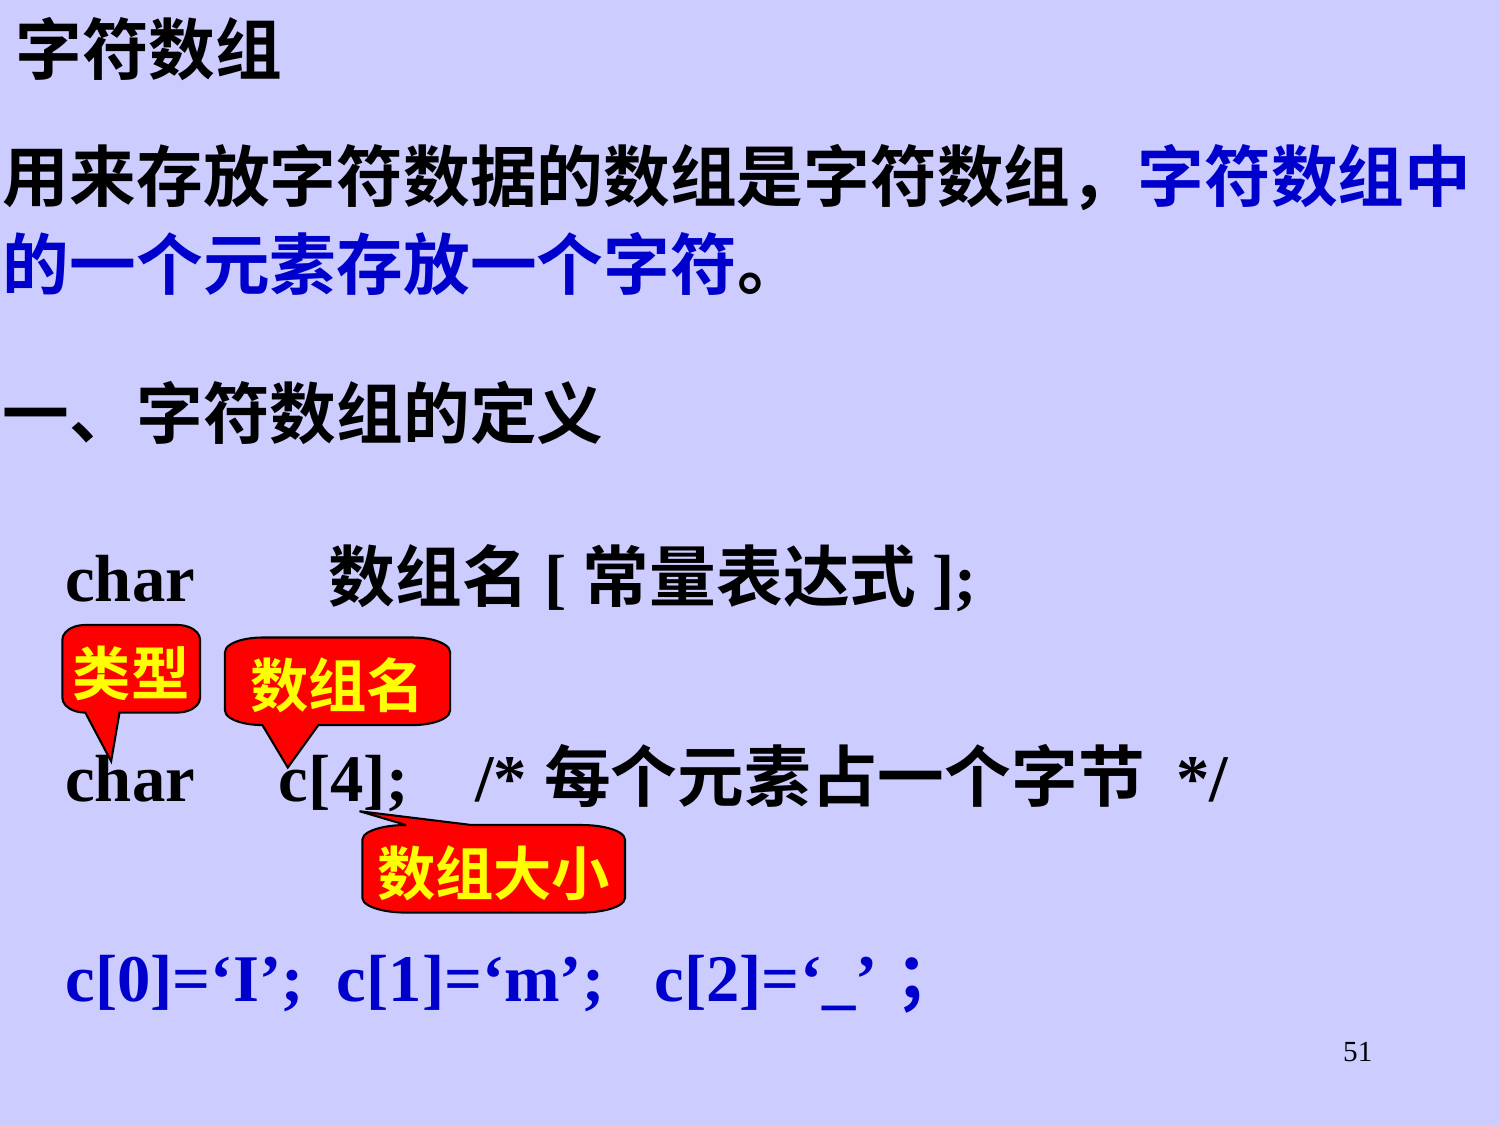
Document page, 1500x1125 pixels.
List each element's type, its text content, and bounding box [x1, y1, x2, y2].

text_box 数组大小 [359, 811, 625, 913]
text_box 字符数组 [0, 0, 298, 96]
text_box 一、字符数组的定义 [0, 362, 1500, 455]
text_box 用来存放字符数据的数组是字符数组，字符数组中的一个元素存放一个字符。 [0, 124, 1500, 305]
text_box <编号> [1074, 1025, 1388, 1101]
text_box 数组名 [225, 637, 451, 768]
text_box char 数组名[常量表达式]; [62, 525, 1101, 617]
text_box char c[4]; /*每个元素占一个字节 */ [62, 725, 1326, 817]
text_box 类型 [62, 624, 201, 762]
text_box c[0]=‘I’; c[1]=‘m’; c[2]=‘_’； [62, 924, 1113, 1017]
